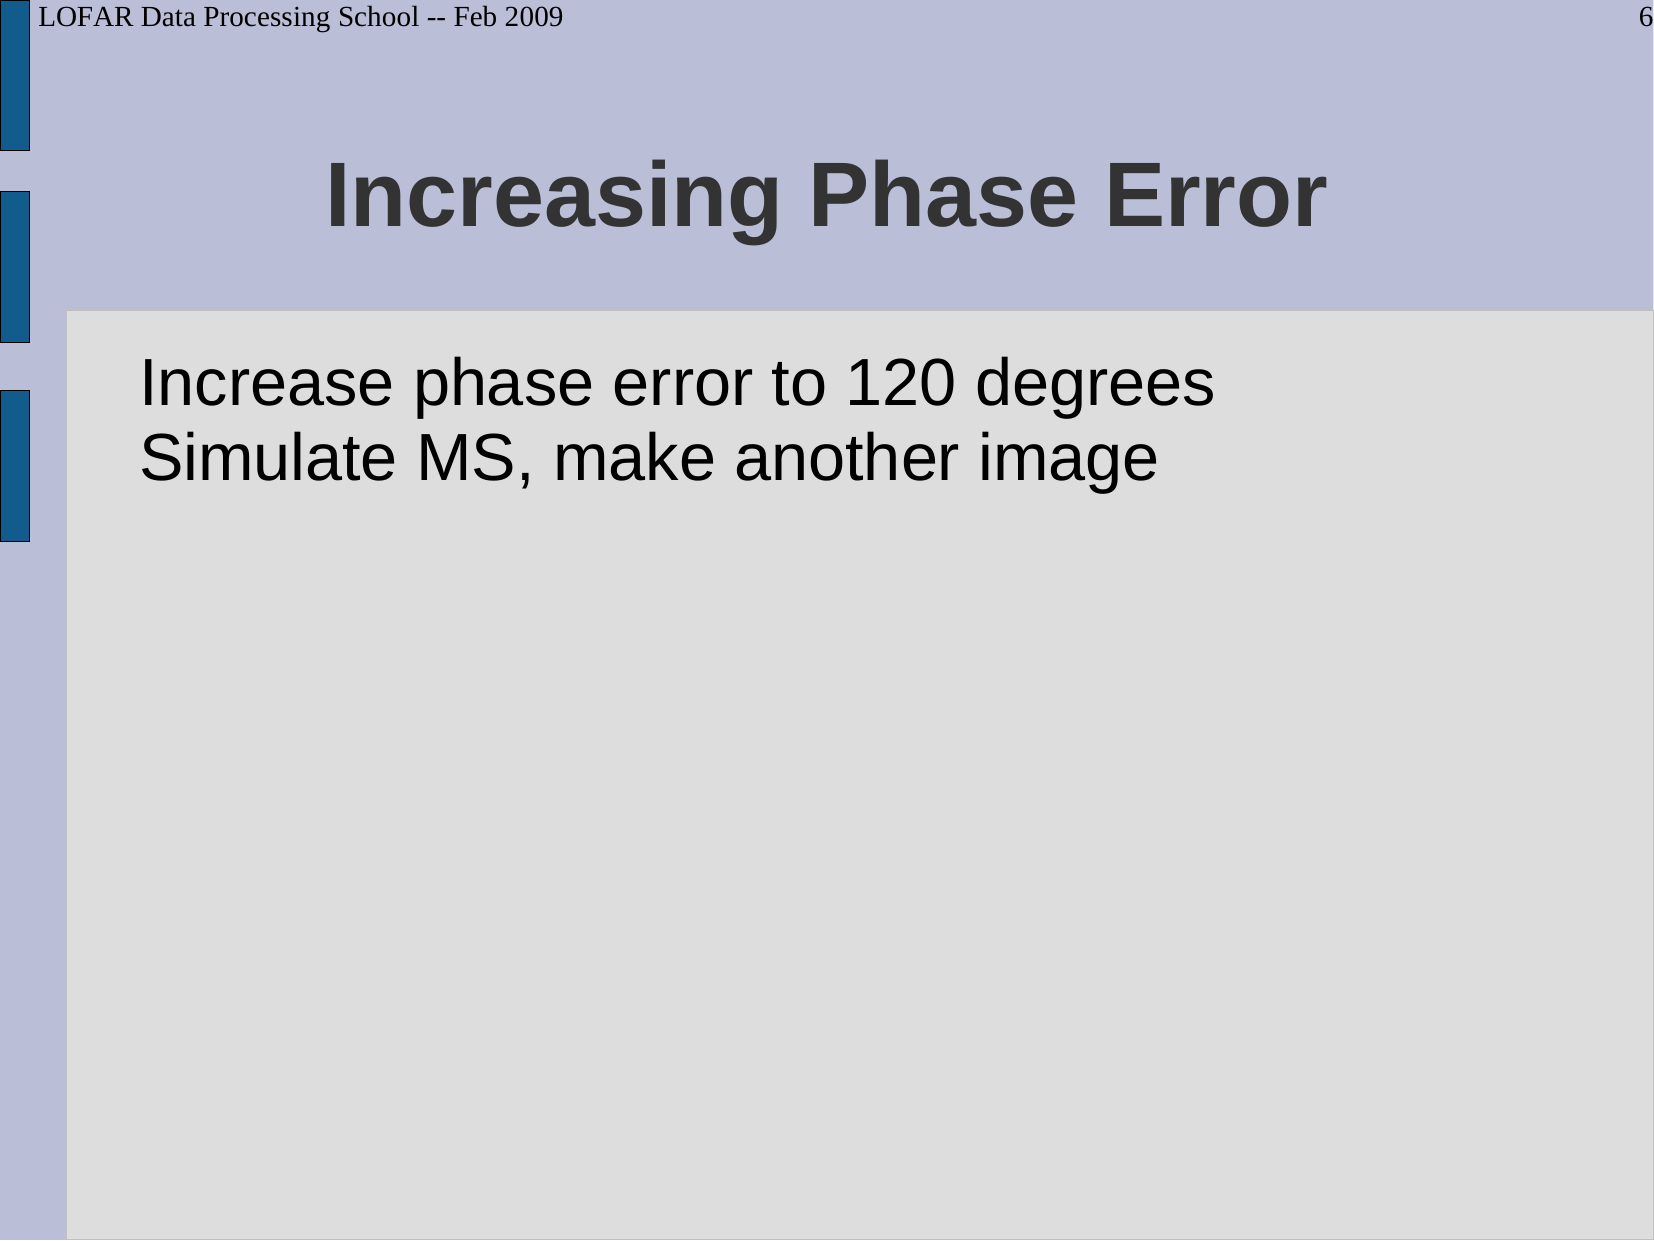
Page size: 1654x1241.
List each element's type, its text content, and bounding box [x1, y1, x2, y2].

title Increasing Phase Error [121, 91, 1534, 299]
list Increase phase error to 120 degrees Simulate MS, make another image [121, 344, 1576, 1127]
